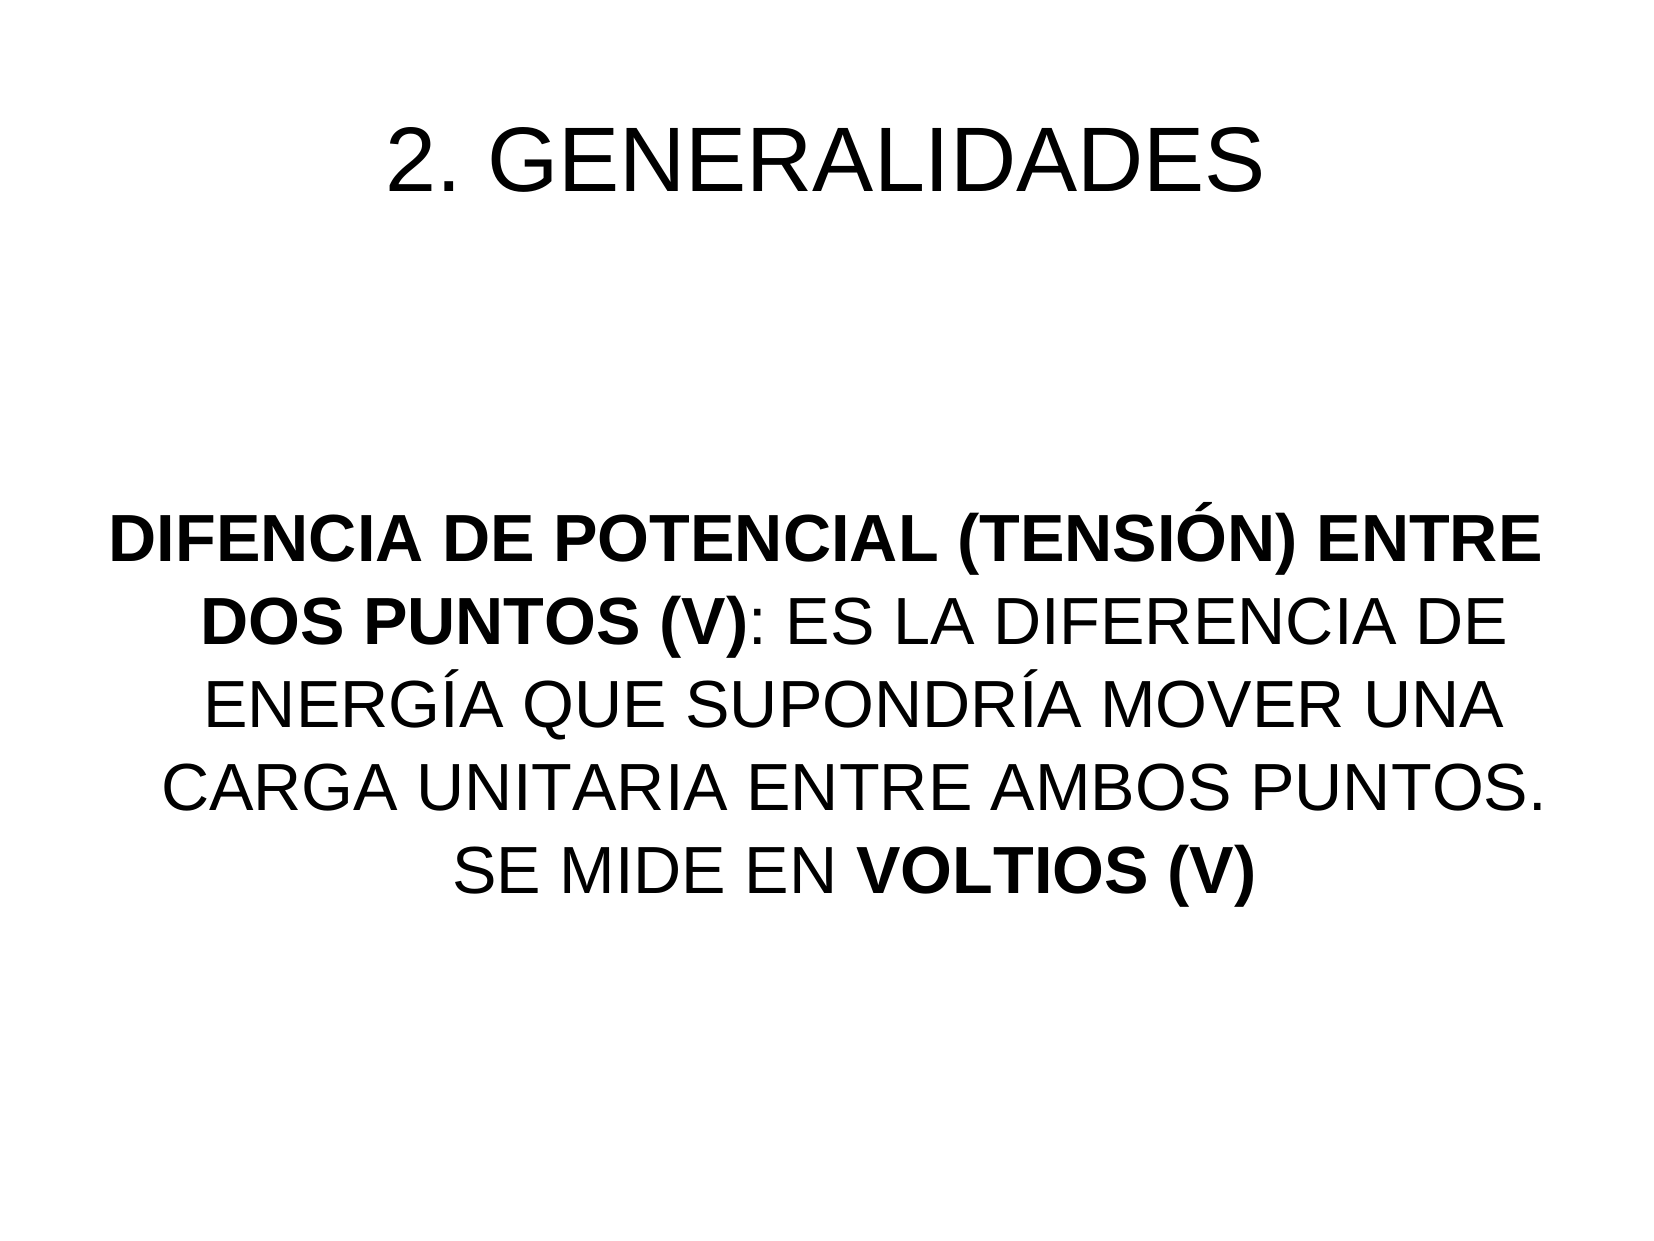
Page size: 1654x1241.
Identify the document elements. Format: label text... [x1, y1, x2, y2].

title 2. GENERALIDADES [82, 38, 1571, 268]
subtitle DIFENCIA DE POTENCIAL (TENSIÓN) ENTRE DOS PUNTOS (V): ES LA DIFERENCIA DE ENERGÍA QUE SUPONDRÍA MOVER UNA CARGA UNITARIA ENTRE AMBOS PUNTOS. SE MIDE EN VOLTIOS (V) [82, 290, 1571, 1109]
